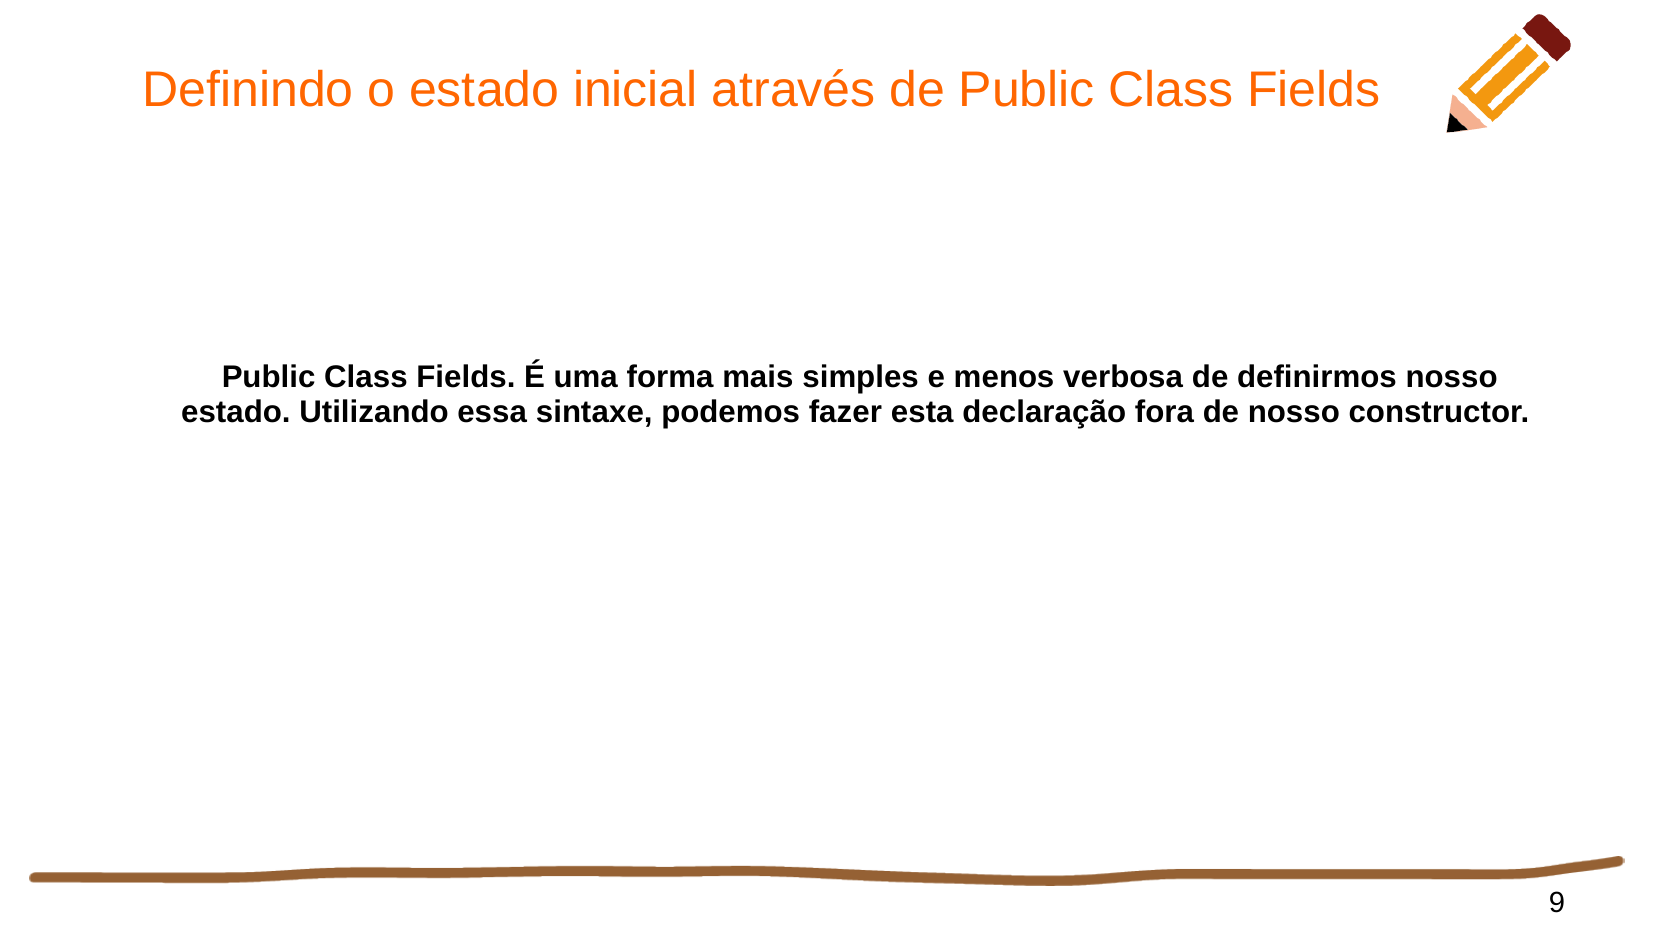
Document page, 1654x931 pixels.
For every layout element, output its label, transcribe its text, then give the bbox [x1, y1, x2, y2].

subtitle Public Class Fields. É uma forma mais simples e menos verbosa de definirmos nosso estado. Utilizando essa sintaxe, podemos fazer esta declaração fora de nosso constructor. [177, 150, 1536, 776]
picture [1446, 14, 1571, 133]
title Definindo o estado inicial através de Public Class Fields [82, 60, 1441, 173]
picture [29, 856, 1625, 886]
